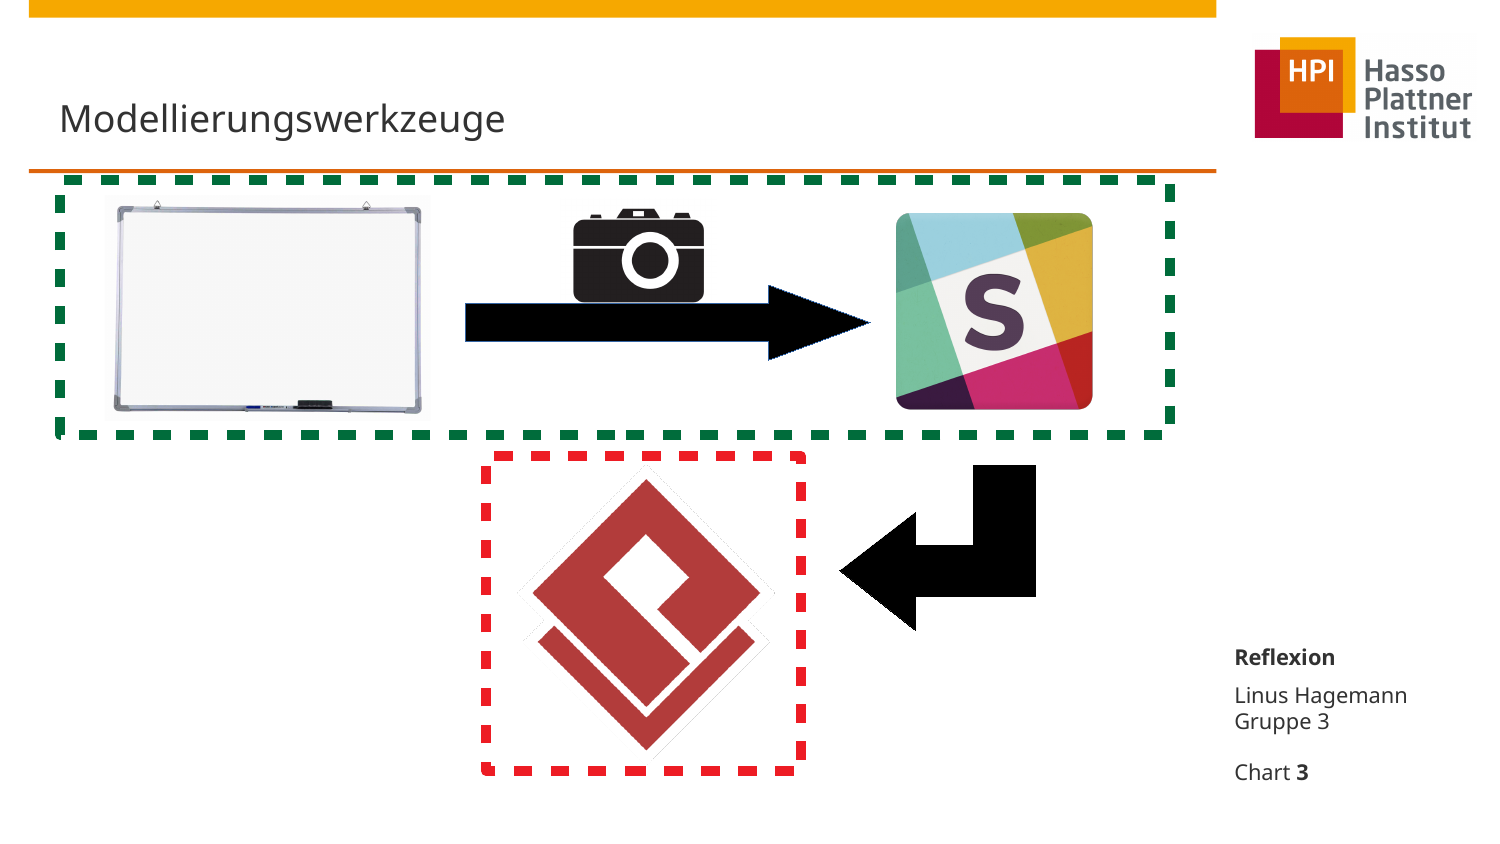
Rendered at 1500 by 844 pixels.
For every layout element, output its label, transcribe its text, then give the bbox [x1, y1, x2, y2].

picture [1252, 33, 1477, 142]
text_box [60, 180, 1171, 436]
title Modellierungswerkzeuge [58, 17, 1187, 170]
text_box [839, 465, 1036, 631]
footer Reflexion [1216, 584, 1471, 670]
slide_number Linus Hagemann Gruppe 3 [1216, 681, 1471, 759]
text_box [485, 455, 801, 771]
